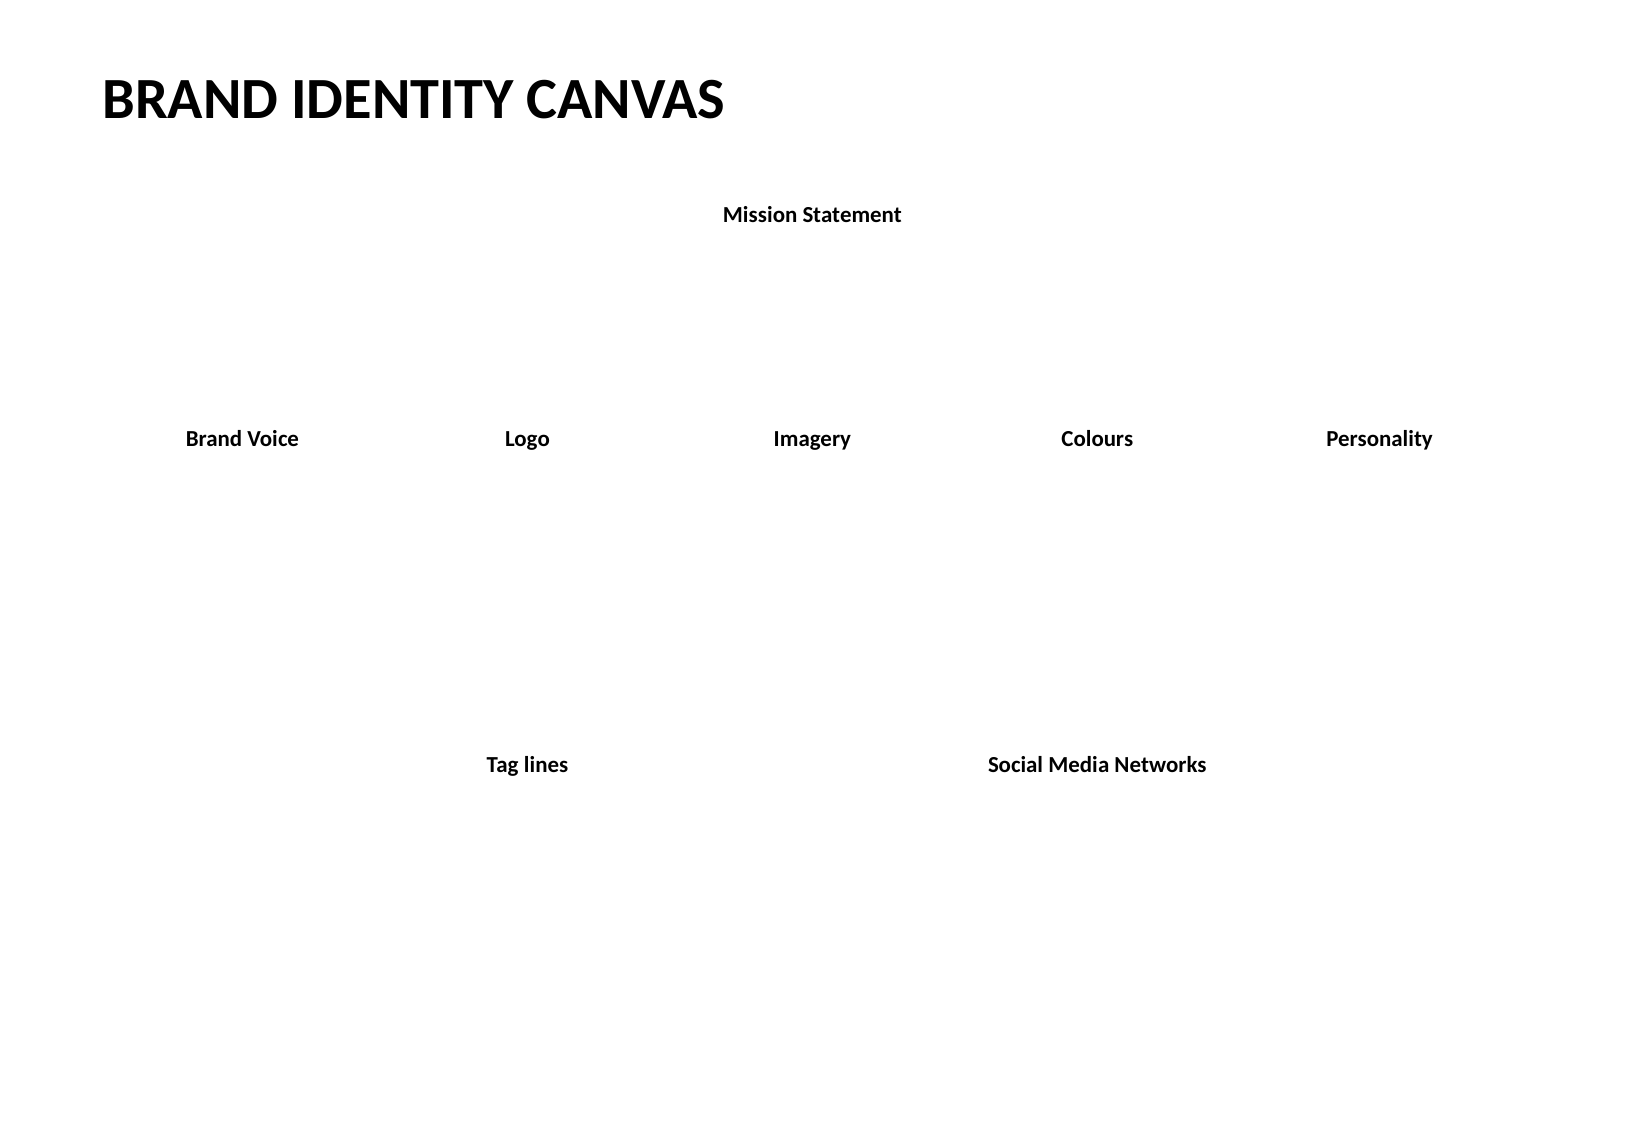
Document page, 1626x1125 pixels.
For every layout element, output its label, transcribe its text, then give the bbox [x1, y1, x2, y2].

table_cell Tag lines [385, 724, 670, 1050]
table_cell Logo [385, 399, 670, 724]
table_cell Social Media Networks [955, 724, 1240, 1050]
table_cell Personality [1240, 399, 1525, 1050]
text_box BRAND IDENTITY CANVAS [87, 52, 1511, 138]
table_cell Brand Voice [100, 399, 385, 1050]
table_cell Imagery [670, 399, 955, 1050]
table_header Mission Statement [100, 175, 1525, 399]
table_cell Colours [955, 399, 1240, 724]
